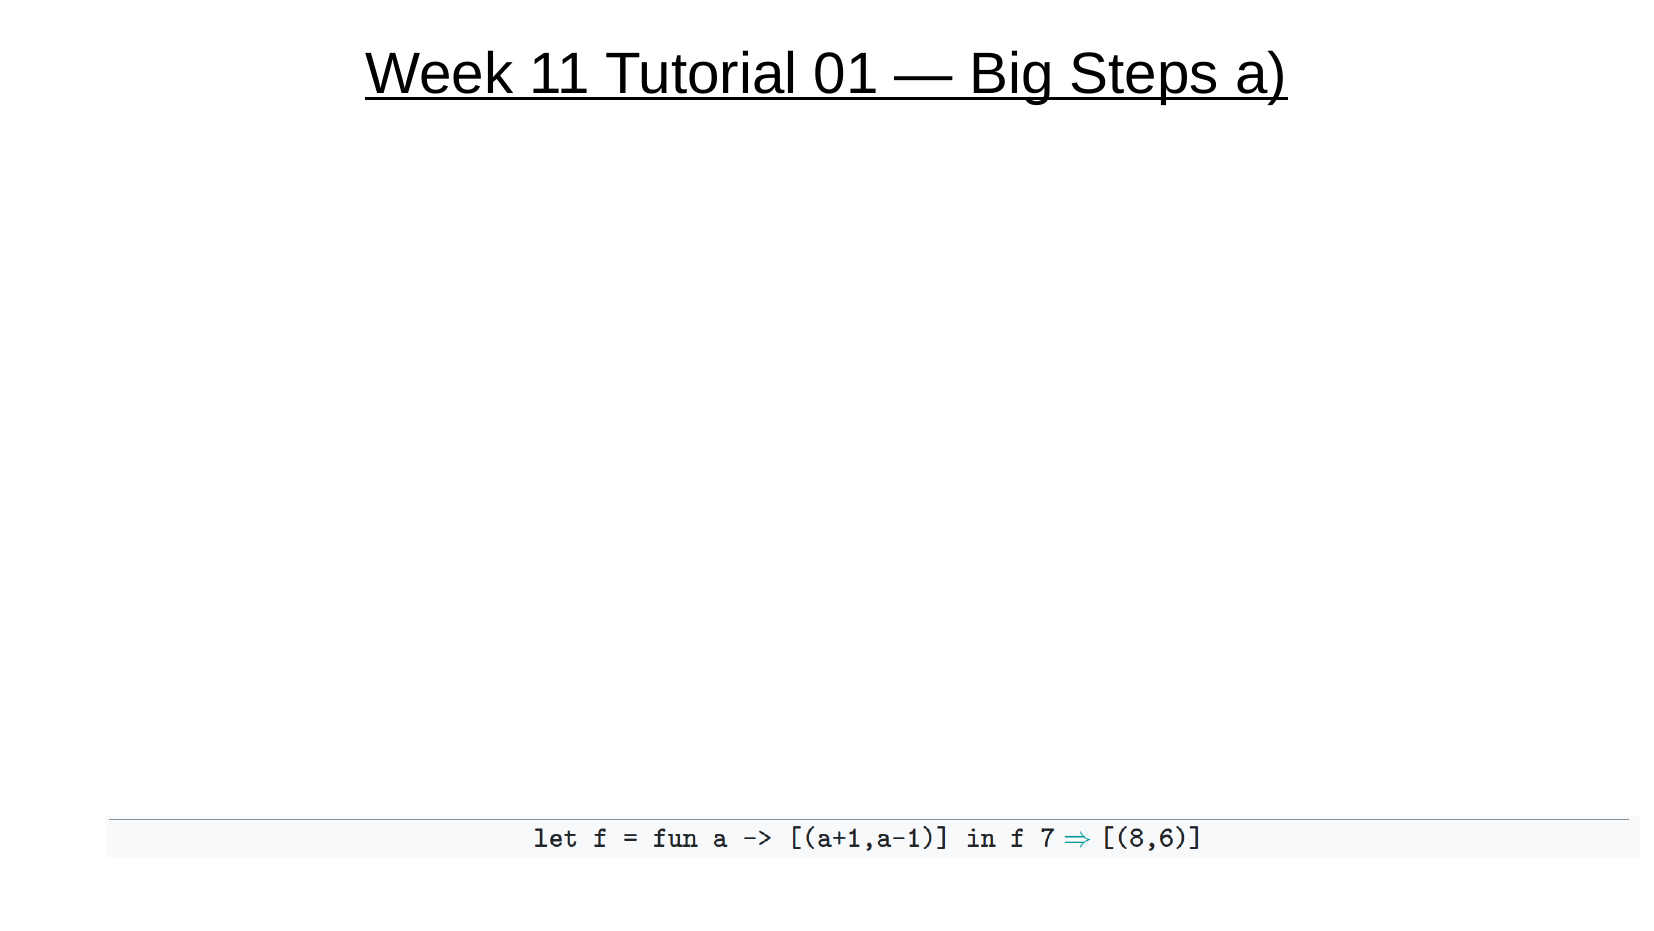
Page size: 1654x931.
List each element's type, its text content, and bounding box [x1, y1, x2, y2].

title Week 11 Tutorial 01 — Big Steps a) [82, 0, 1571, 152]
picture [106, 816, 1640, 857]
